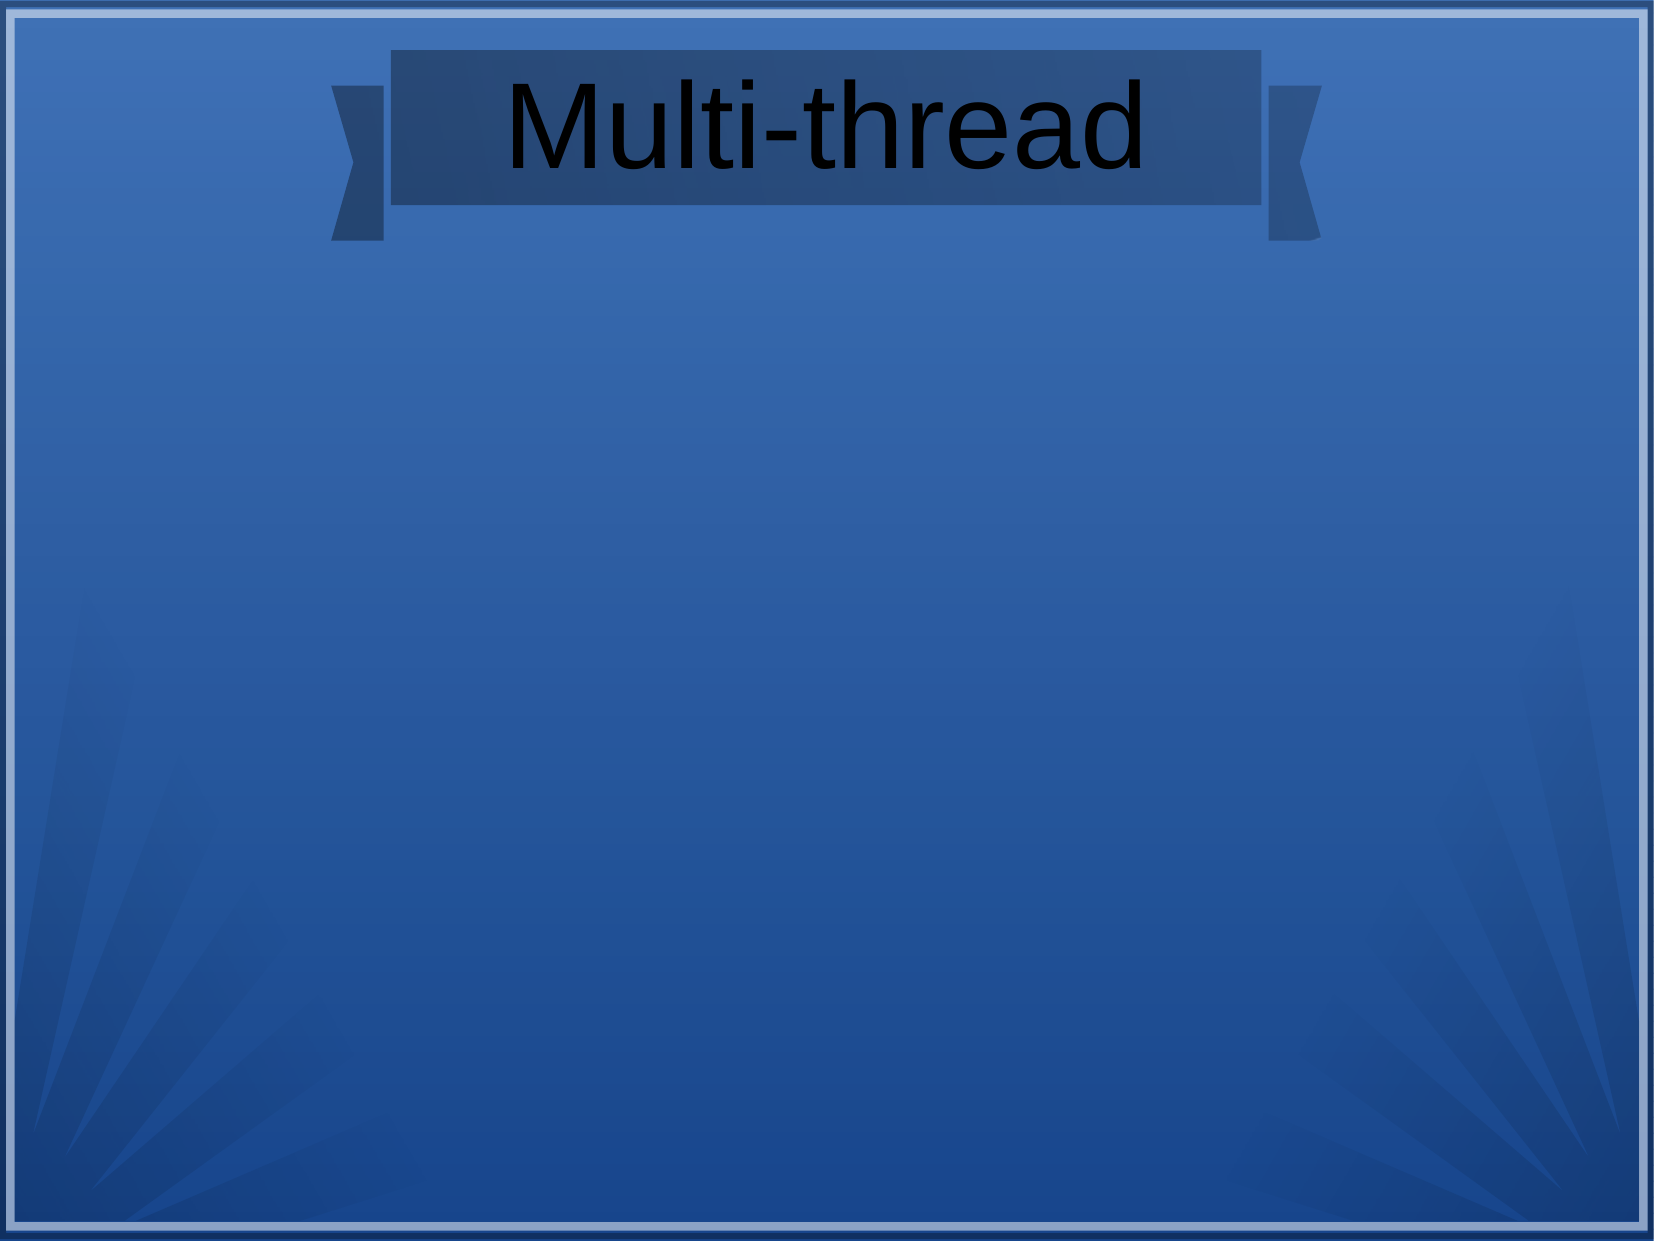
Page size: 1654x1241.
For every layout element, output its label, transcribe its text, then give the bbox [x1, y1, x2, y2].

title Multi-thread [389, 47, 1264, 205]
